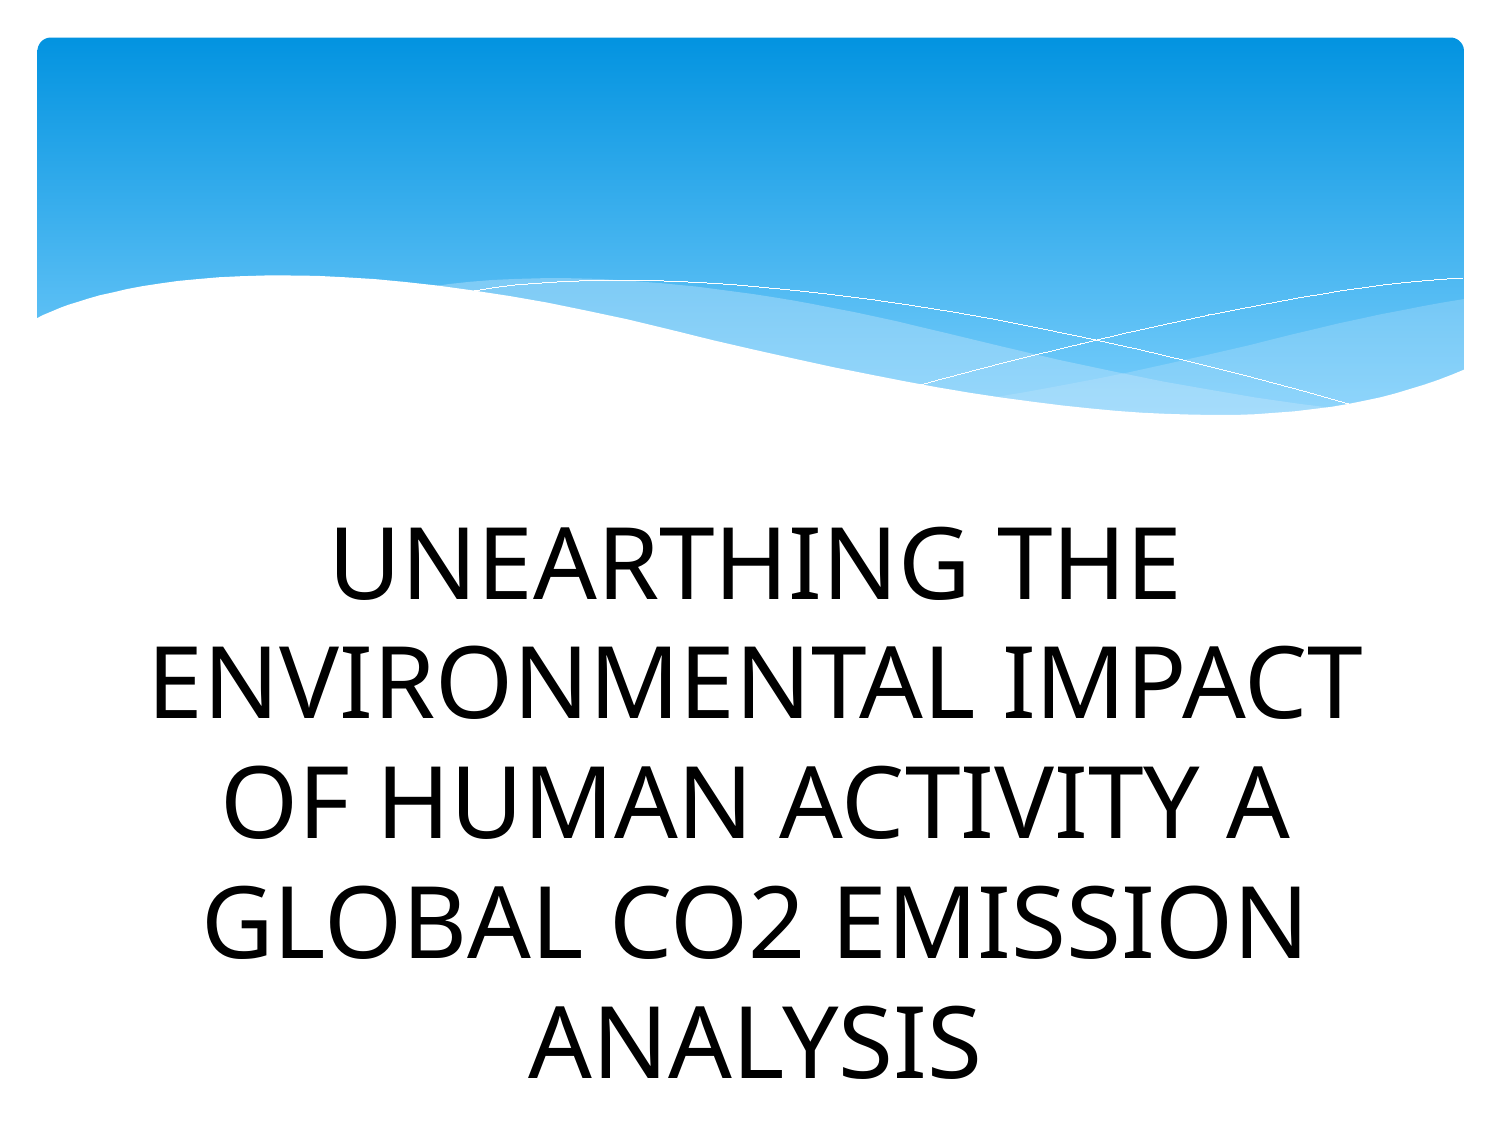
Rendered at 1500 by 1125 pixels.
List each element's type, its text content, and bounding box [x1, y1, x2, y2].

title UNEARTHING THE ENVIRONMENTAL IMPACT OF HUMAN ACTIVITY A GLOBAL CO2 EMISSION ANALYSIS [112, 491, 1400, 657]
